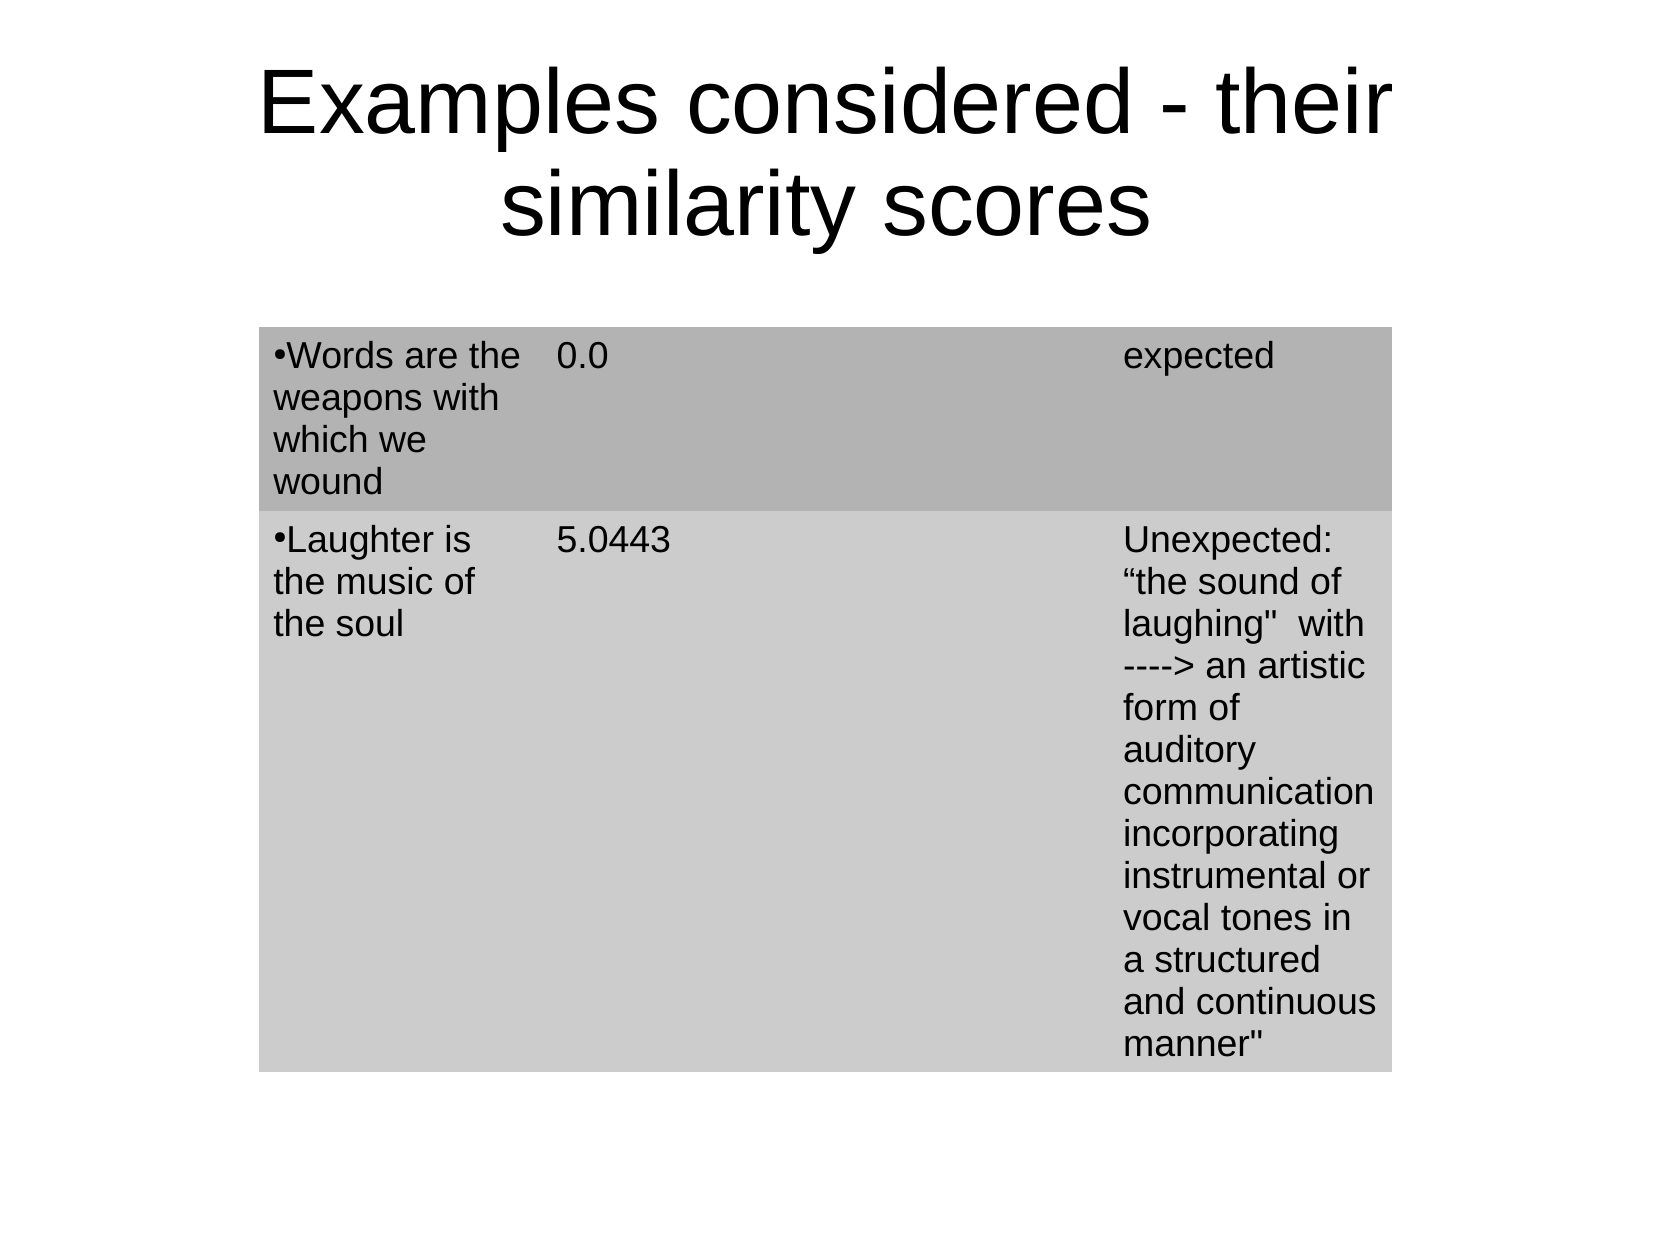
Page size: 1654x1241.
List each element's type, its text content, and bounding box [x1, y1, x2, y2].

table_header 0.0 [542, 327, 825, 511]
table_header Words are the weapons with which we wound [259, 327, 542, 511]
table_cell Unexpected: “the sound of laughing" with ----> an artistic form of auditory communication incorporating instrumental or vocal tones in a structured and continuous manner" [1108, 511, 1392, 1072]
table_header expected [1108, 327, 1392, 511]
table_cell 5.0443 [542, 511, 825, 1072]
table_cell Laughter is the music of the soul [259, 511, 542, 1072]
title Examples considered - their similarity scores [82, 49, 1571, 257]
table_header [825, 327, 1108, 511]
table_cell [825, 511, 1108, 1072]
